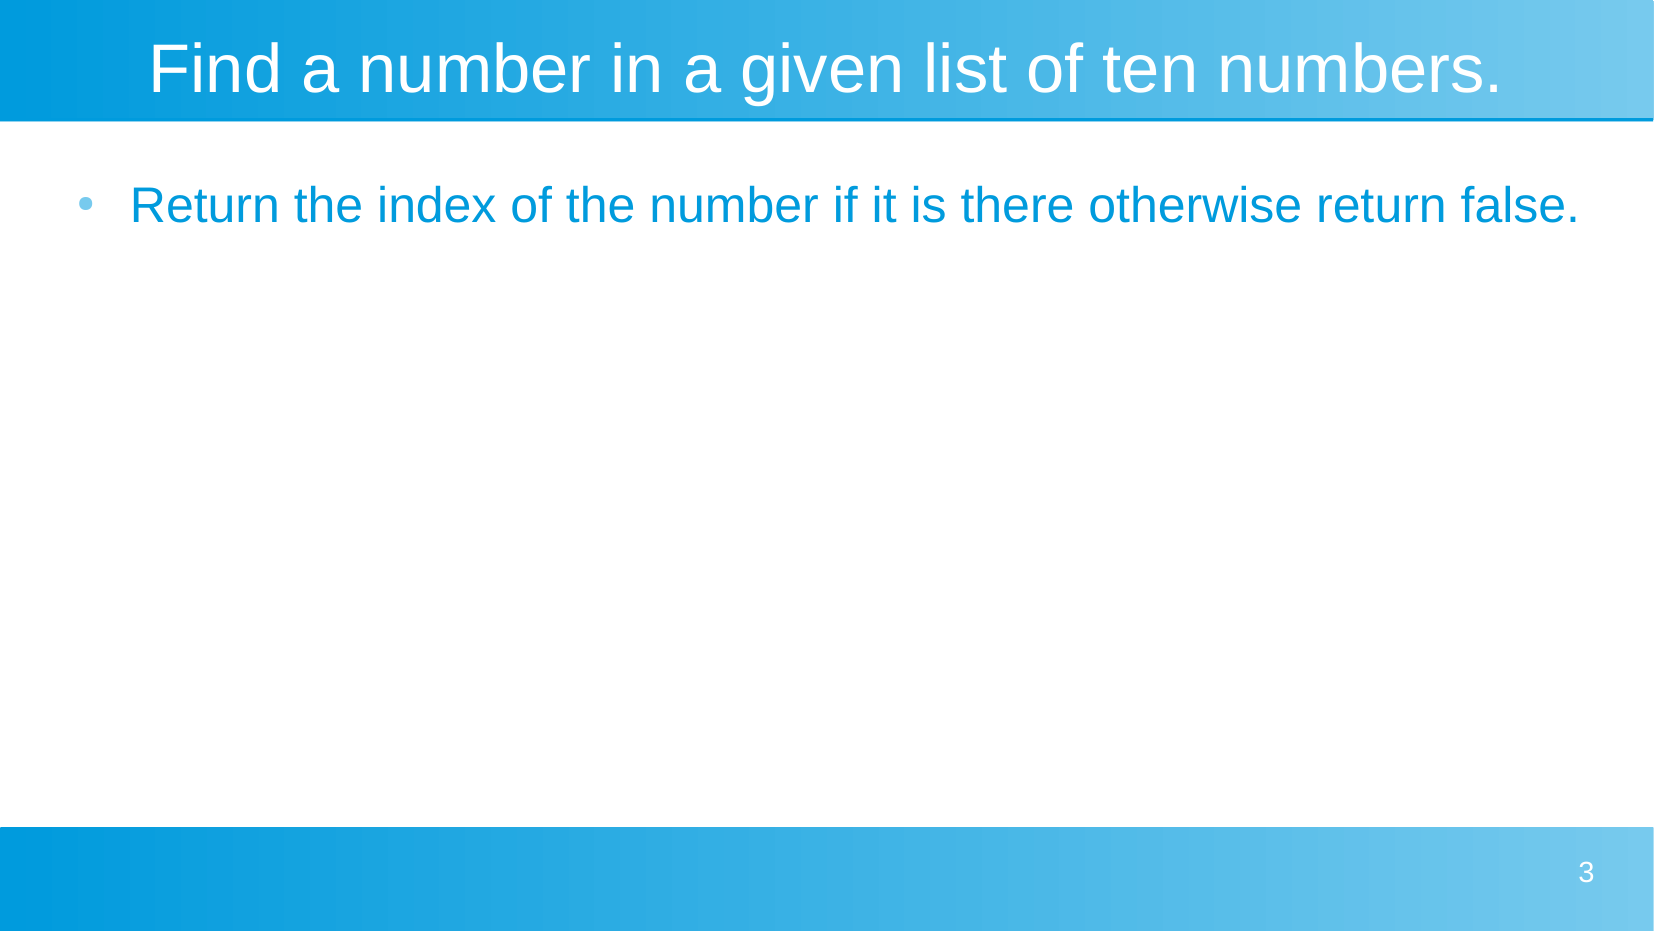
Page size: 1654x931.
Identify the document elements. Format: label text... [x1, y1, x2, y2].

title Find a number in a given list of ten numbers. [59, 29, 1595, 108]
list Return the index of the number if it is there otherwise return false. [59, 177, 1595, 768]
